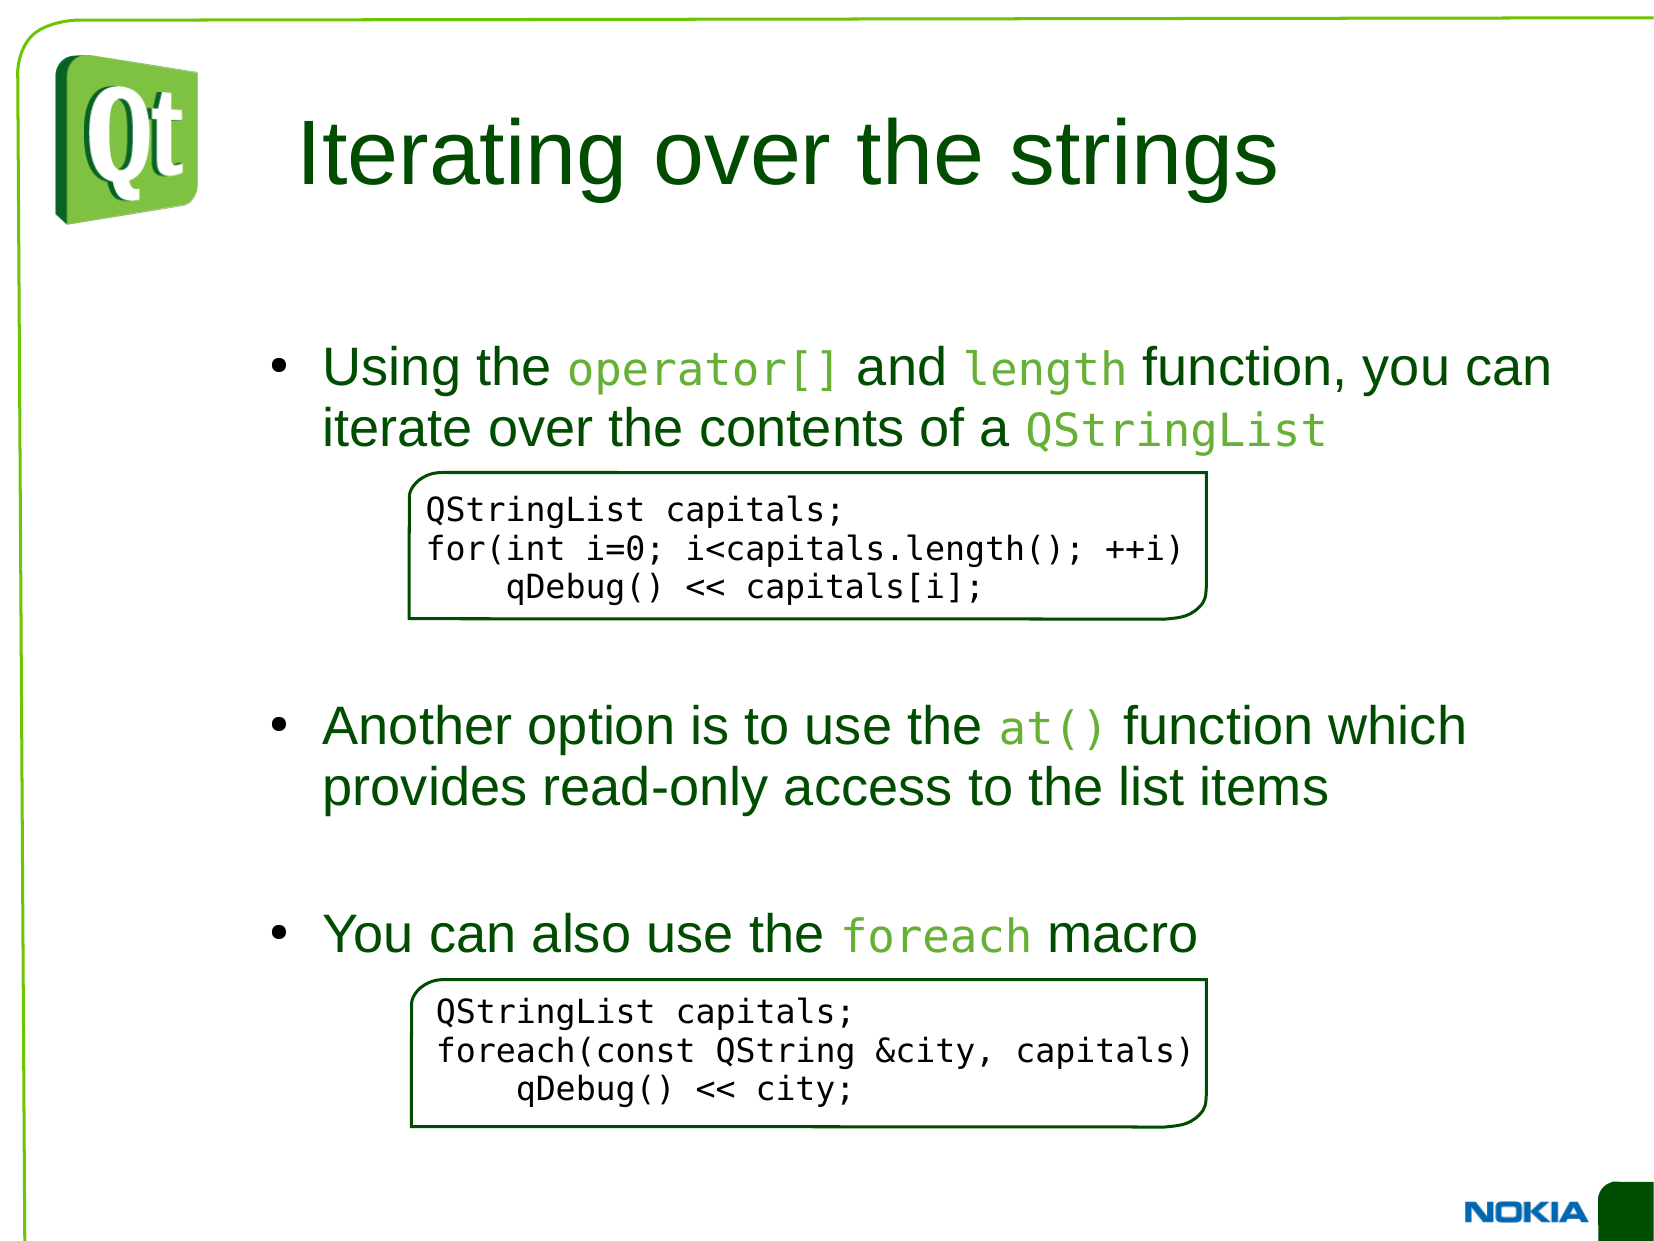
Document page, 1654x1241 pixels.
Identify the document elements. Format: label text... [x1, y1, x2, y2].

text_box QStringList capitals; for(int i=0; i<capitals.length(); ++i) qDebug() << capitals[i]; [411, 483, 1201, 614]
picture [1465, 1201, 1589, 1223]
text_box QStringList capitals; foreach(const QString &city, capitals) qDebug() << city; [421, 985, 1204, 1116]
picture [55, 55, 198, 225]
title Iterating over the strings [251, 49, 1327, 257]
list Using the operator[] and length function, you can iterate over the contents of a QStringList Another option is to use the at() function which provides read-only access to the list items You can also use the foreach macro [251, 336, 1571, 1100]
